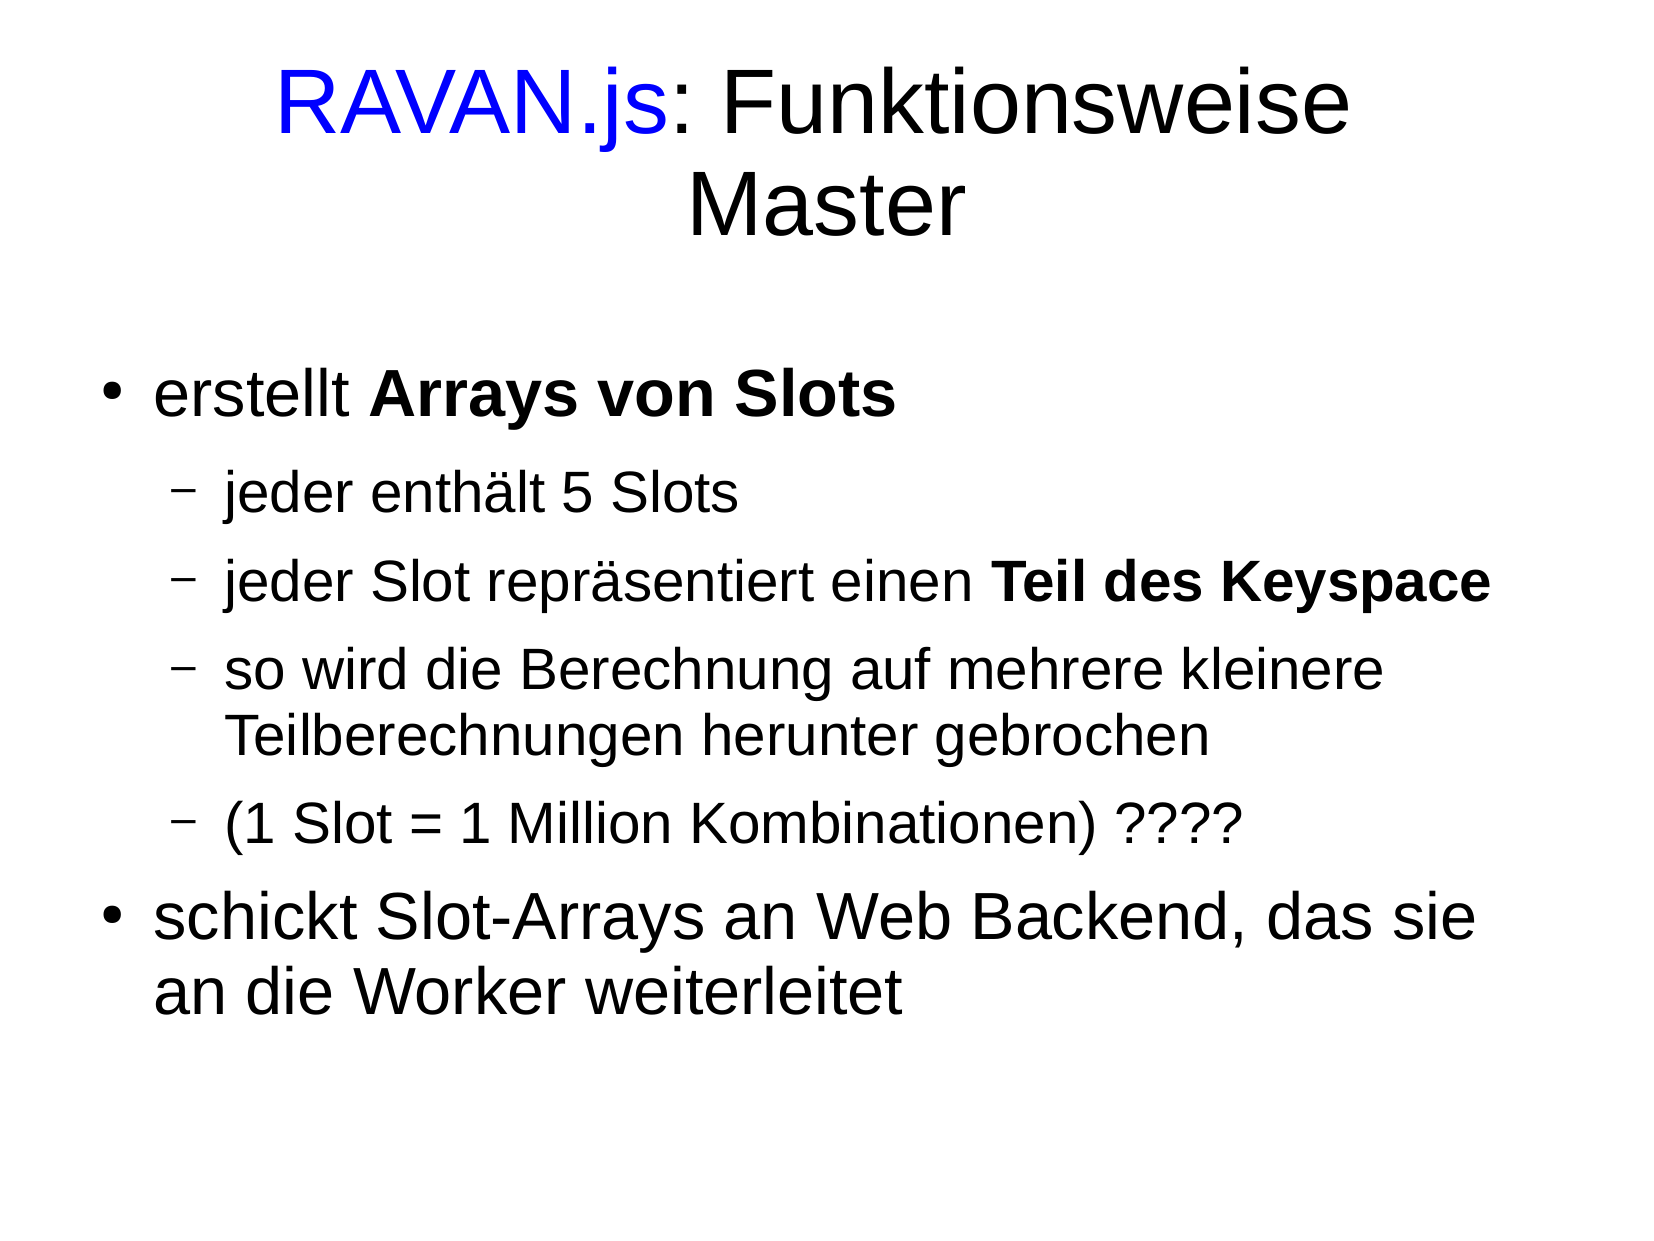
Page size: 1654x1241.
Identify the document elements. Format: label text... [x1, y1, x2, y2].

list erstellt Arrays von Slots jeder enthält 5 Slots jeder Slot repräsentiert einen Teil des Keyspace so wird die Berechnung auf mehrere kleinere Teilberechnungen herunter gebrochen (1 Slot = 1 Million Kombinationen) ???? schickt Slot-Arrays an Web Backend, das sie an die Worker weiterleitet [82, 355, 1571, 1134]
title RAVAN.js: Funktionsweise Master [82, 49, 1571, 257]
